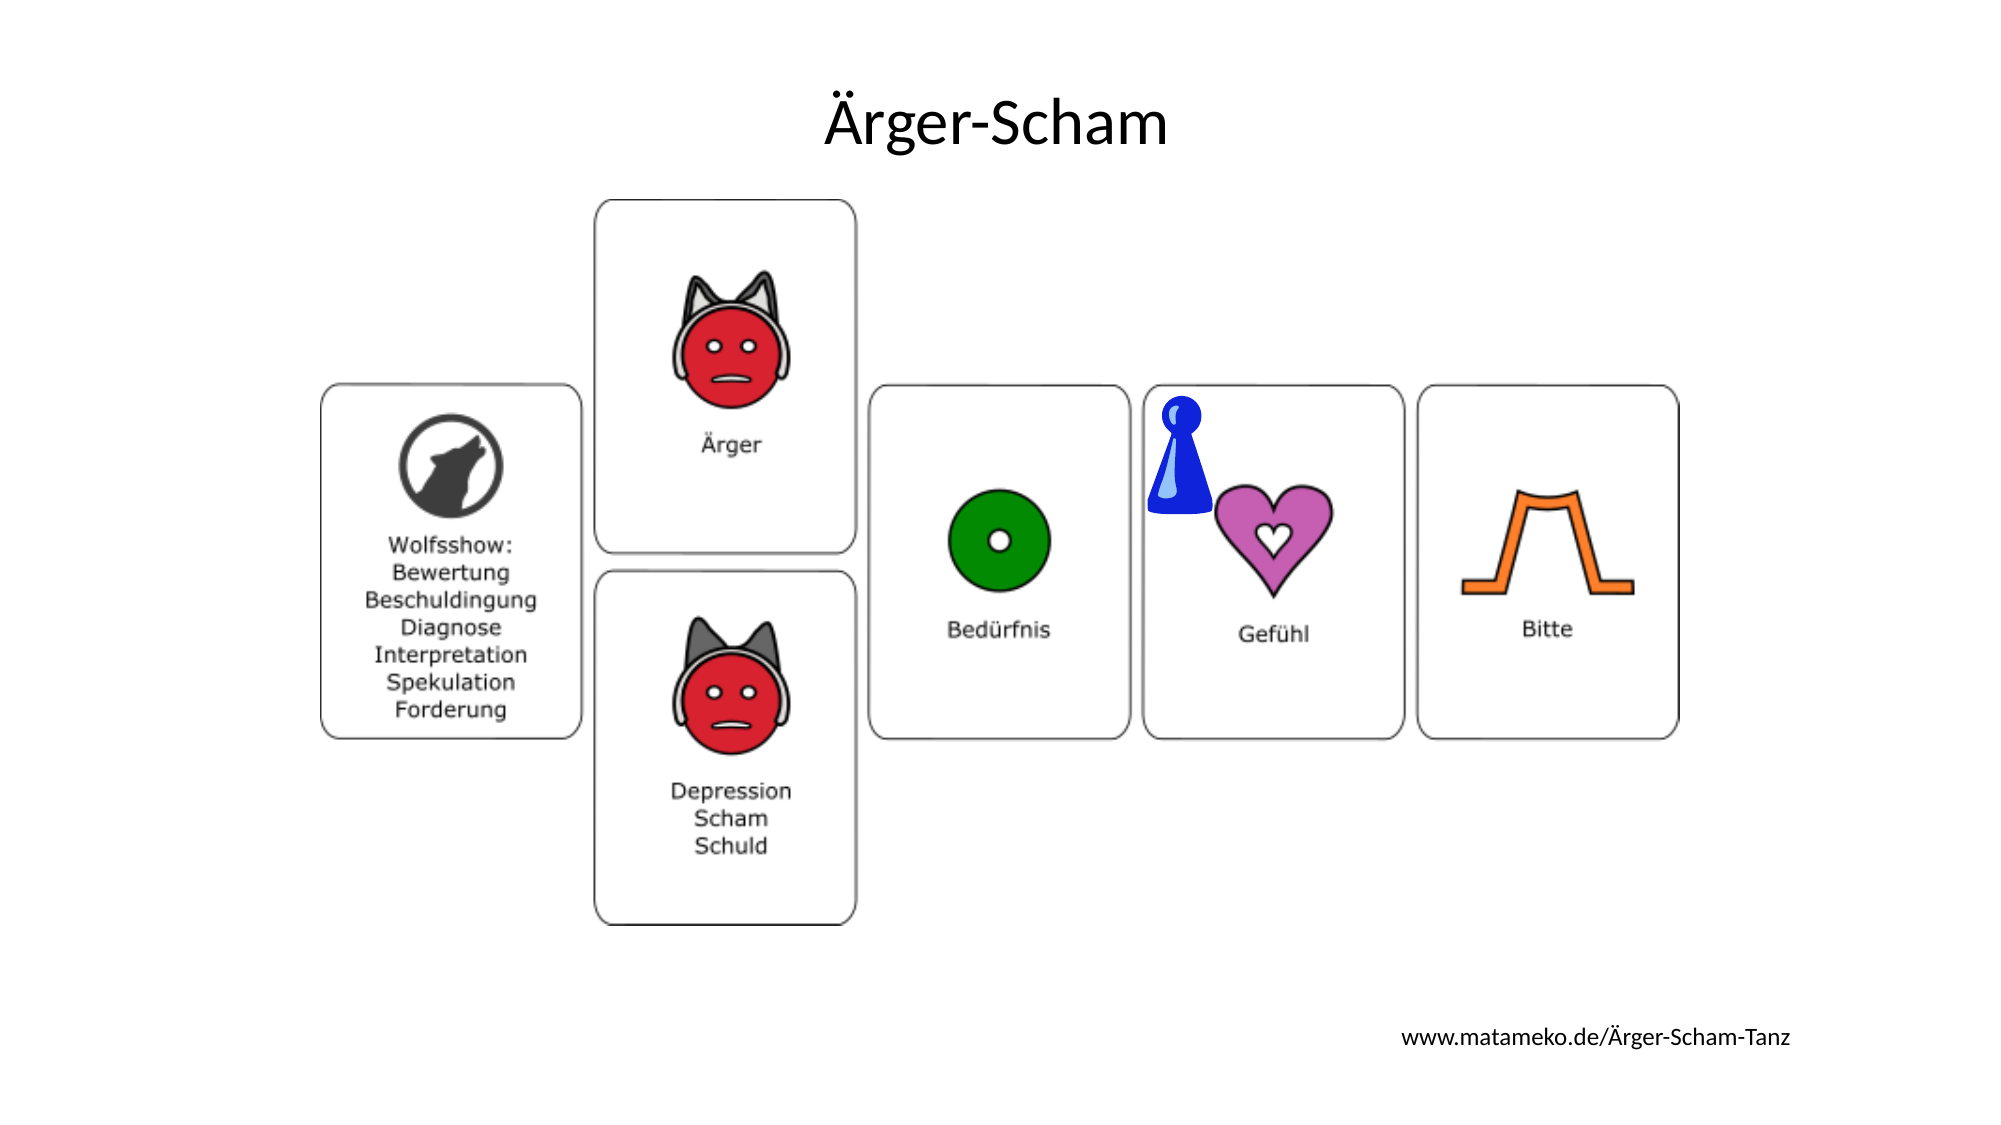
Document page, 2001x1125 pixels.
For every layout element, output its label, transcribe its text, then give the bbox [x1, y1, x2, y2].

text_box www.matameko.de/Ärger-Scham-Tanz [1386, 1013, 1807, 1058]
text_box [1147, 395, 1213, 515]
picture [320, 199, 1680, 926]
text_box Ärger-Scham [809, 70, 1191, 167]
